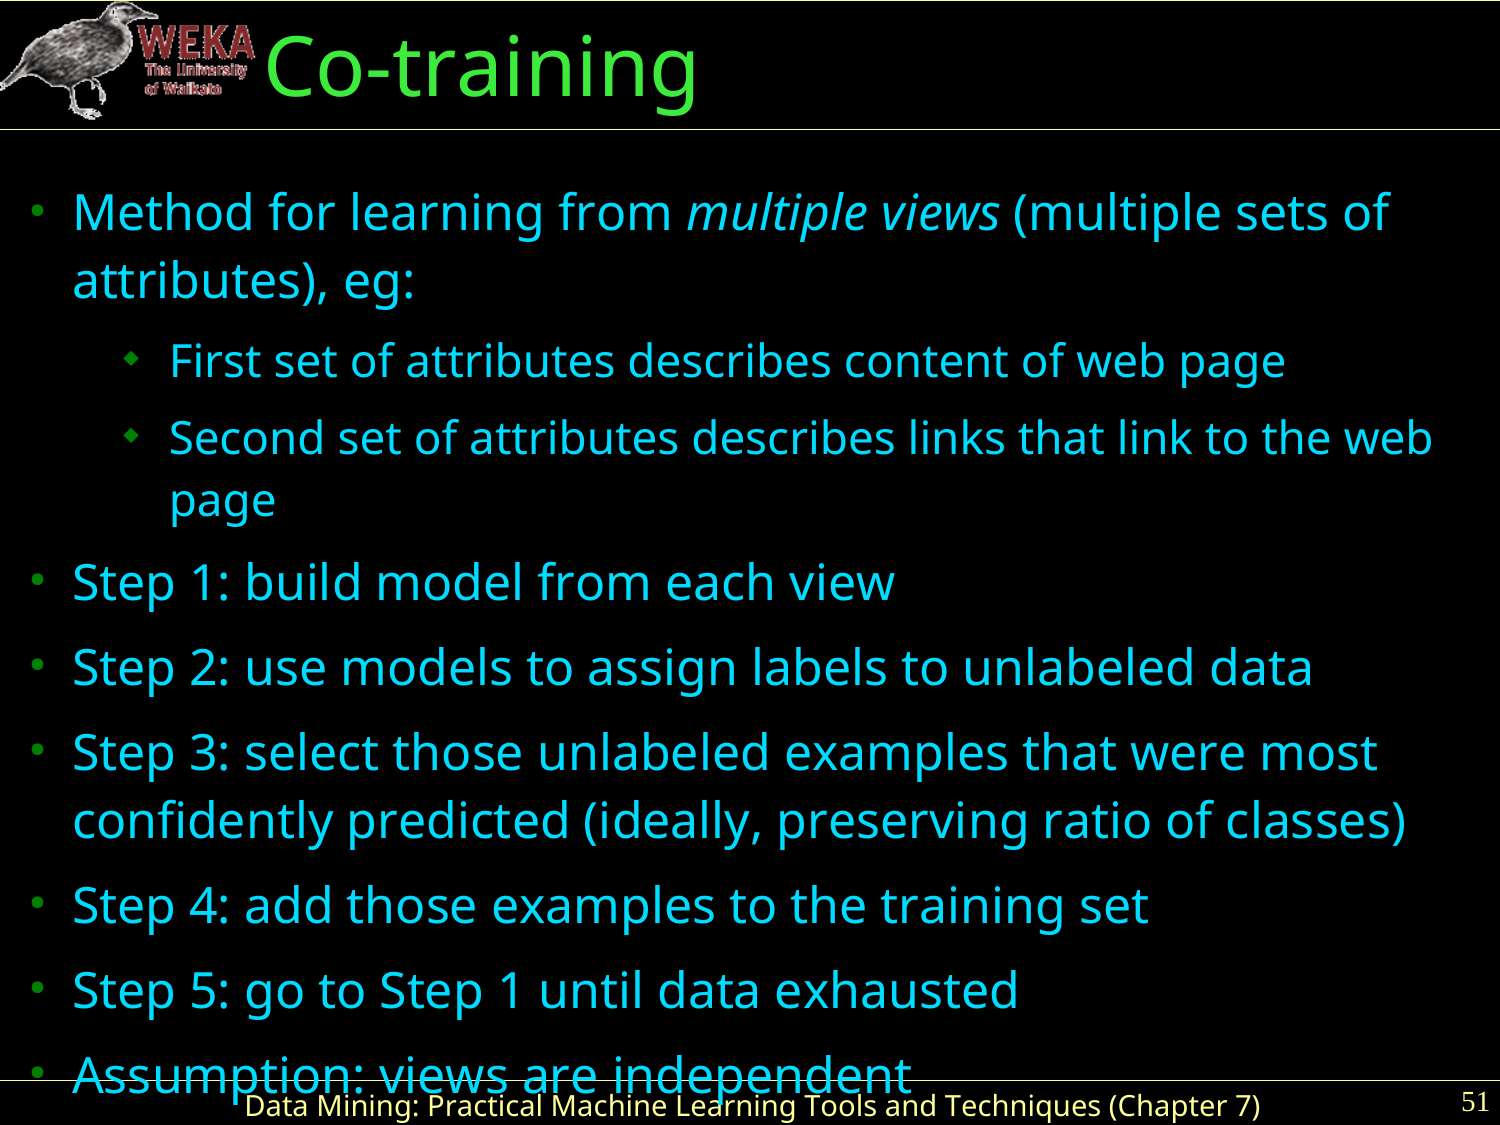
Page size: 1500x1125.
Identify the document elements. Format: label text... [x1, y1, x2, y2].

list Method for learning from multiple views (multiple sets of attributes), eg: First set of attributes describes content of web page Second set of attributes describes links that link to the web page Step 1: build model from each view Step 2: use models to assign labels to unlabeled data Step 3: select those unlabeled examples that were most confidently predicted (ideally, preserving ratio of classes) Step 4: add those examples to the training set Step 5: go to Step 1 until data exhausted Assumption: views are independent [29, 177, 1500, 1093]
picture [0, 1, 263, 129]
title Co-training [263, 0, 1500, 159]
